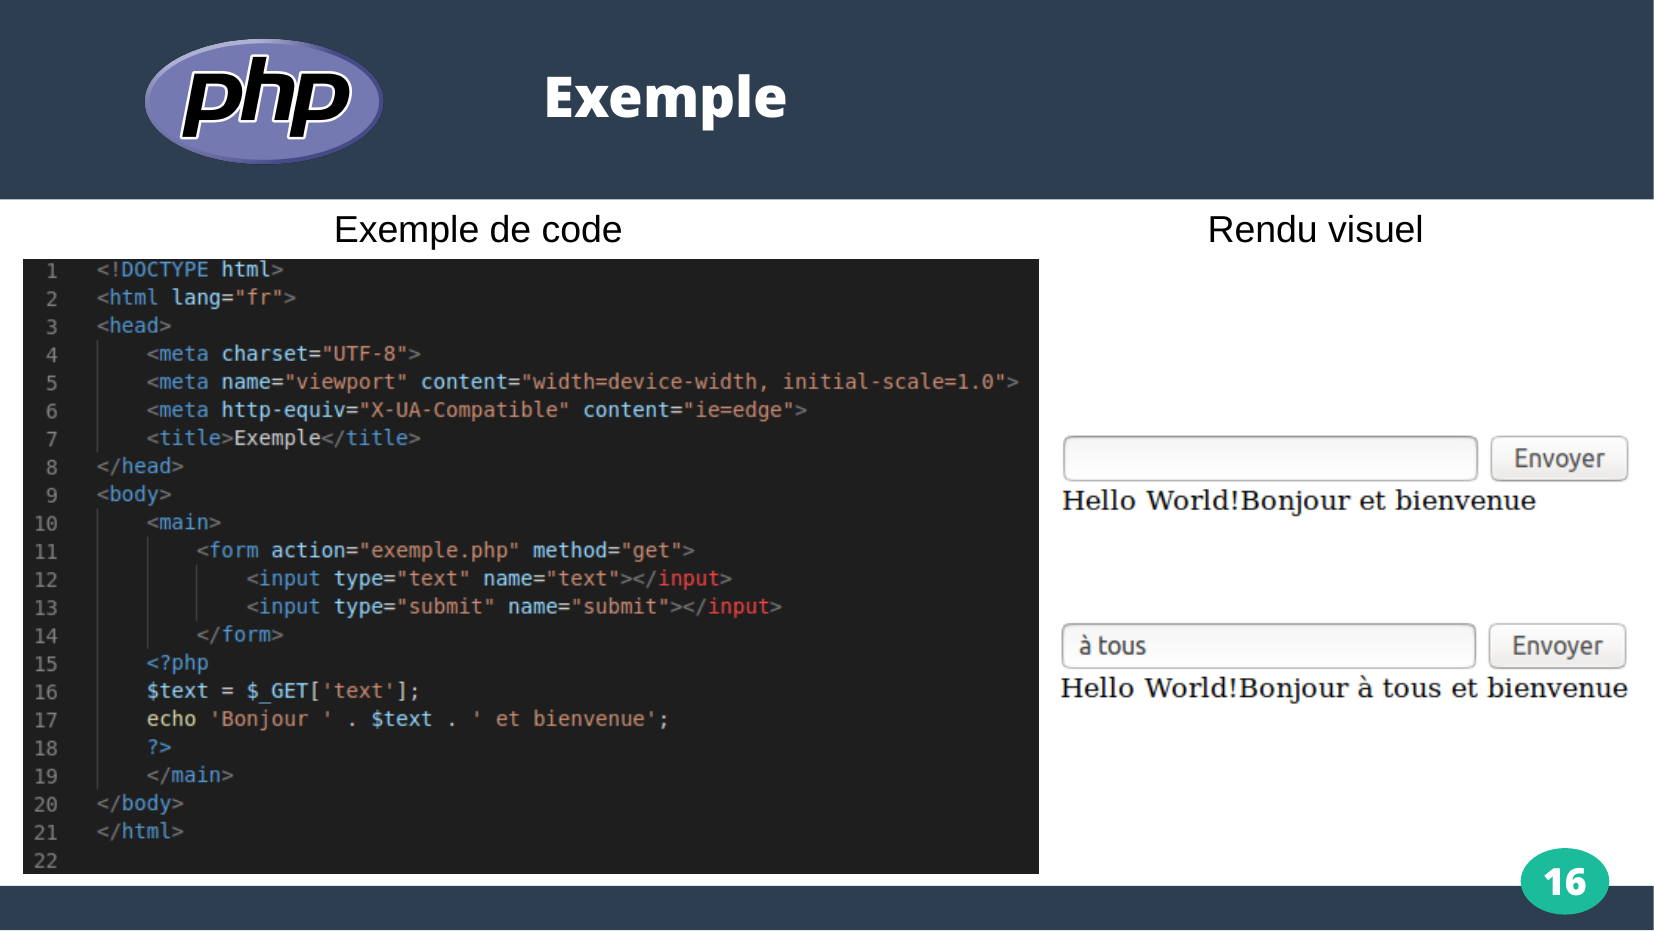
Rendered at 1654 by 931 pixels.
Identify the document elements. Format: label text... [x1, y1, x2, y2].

picture [141, 35, 387, 168]
text_box Exemple de code [318, 200, 815, 260]
title Exemple [543, 37, 1595, 156]
picture [1051, 425, 1638, 540]
text_box Rendu visuel [1192, 201, 1654, 260]
picture [1051, 614, 1636, 718]
picture [23, 259, 1039, 875]
